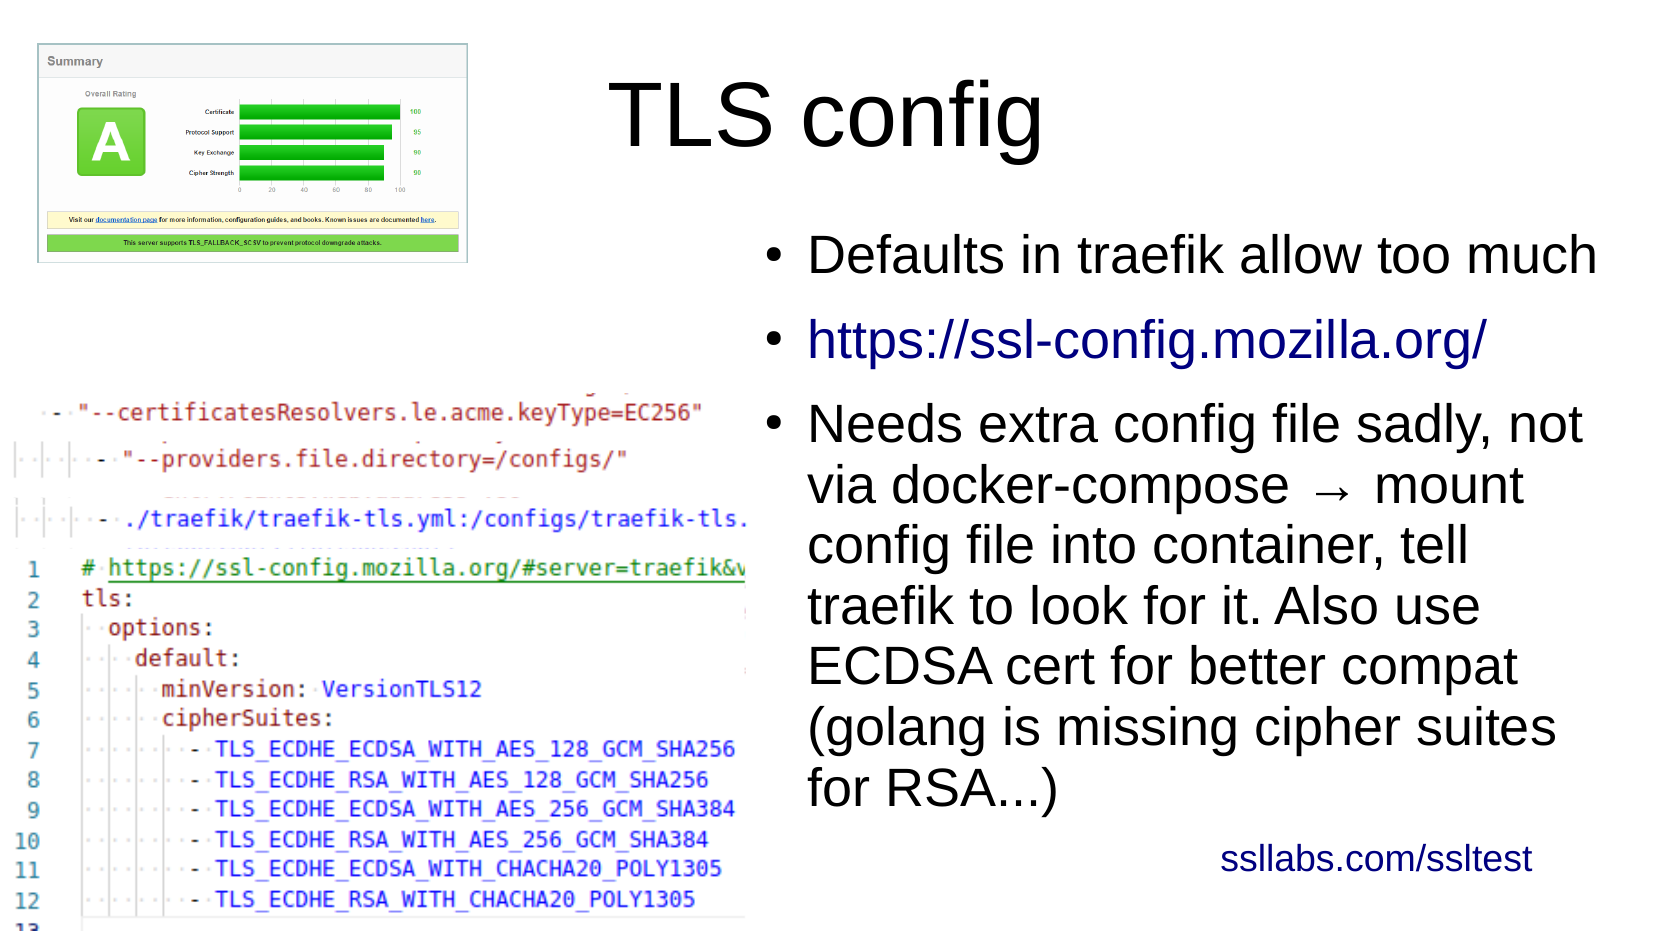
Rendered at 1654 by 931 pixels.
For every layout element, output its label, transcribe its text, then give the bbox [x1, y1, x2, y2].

picture [37, 42, 468, 263]
text_box ssllabs.com/ssltest [1205, 829, 1613, 901]
title TLS config [82, 37, 1571, 193]
picture [0, 393, 751, 931]
list Defaults in traefik allow too much https://ssl-config.mozilla.org/ Needs extra config file sadly, not via docker-compose → mount config file into container, tell traefik to look for it. Also use ECDSA cert for better compat (golang is missing cipher suites for RSA...) [750, 225, 1613, 826]
